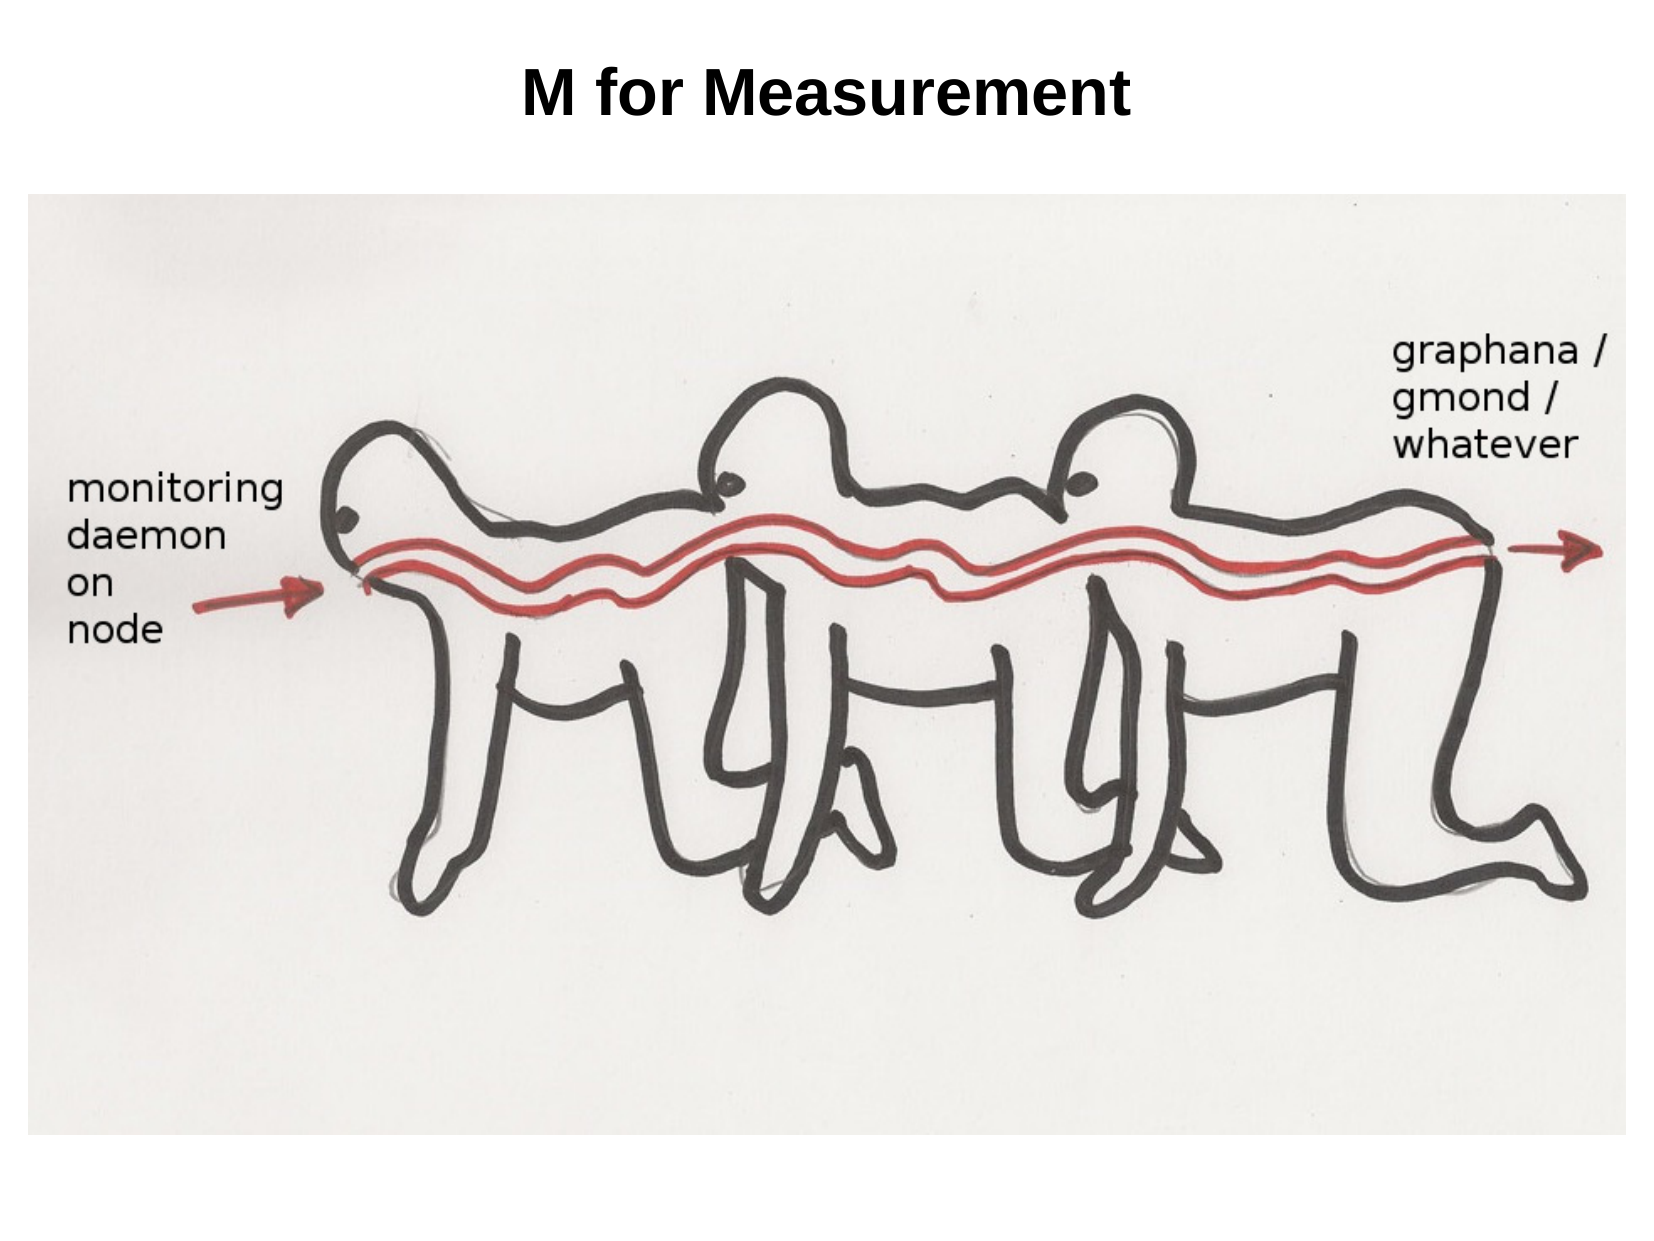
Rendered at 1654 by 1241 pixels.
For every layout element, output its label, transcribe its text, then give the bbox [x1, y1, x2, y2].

picture [28, 194, 1626, 1135]
subtitle M for Measurement [82, 0, 1571, 194]
